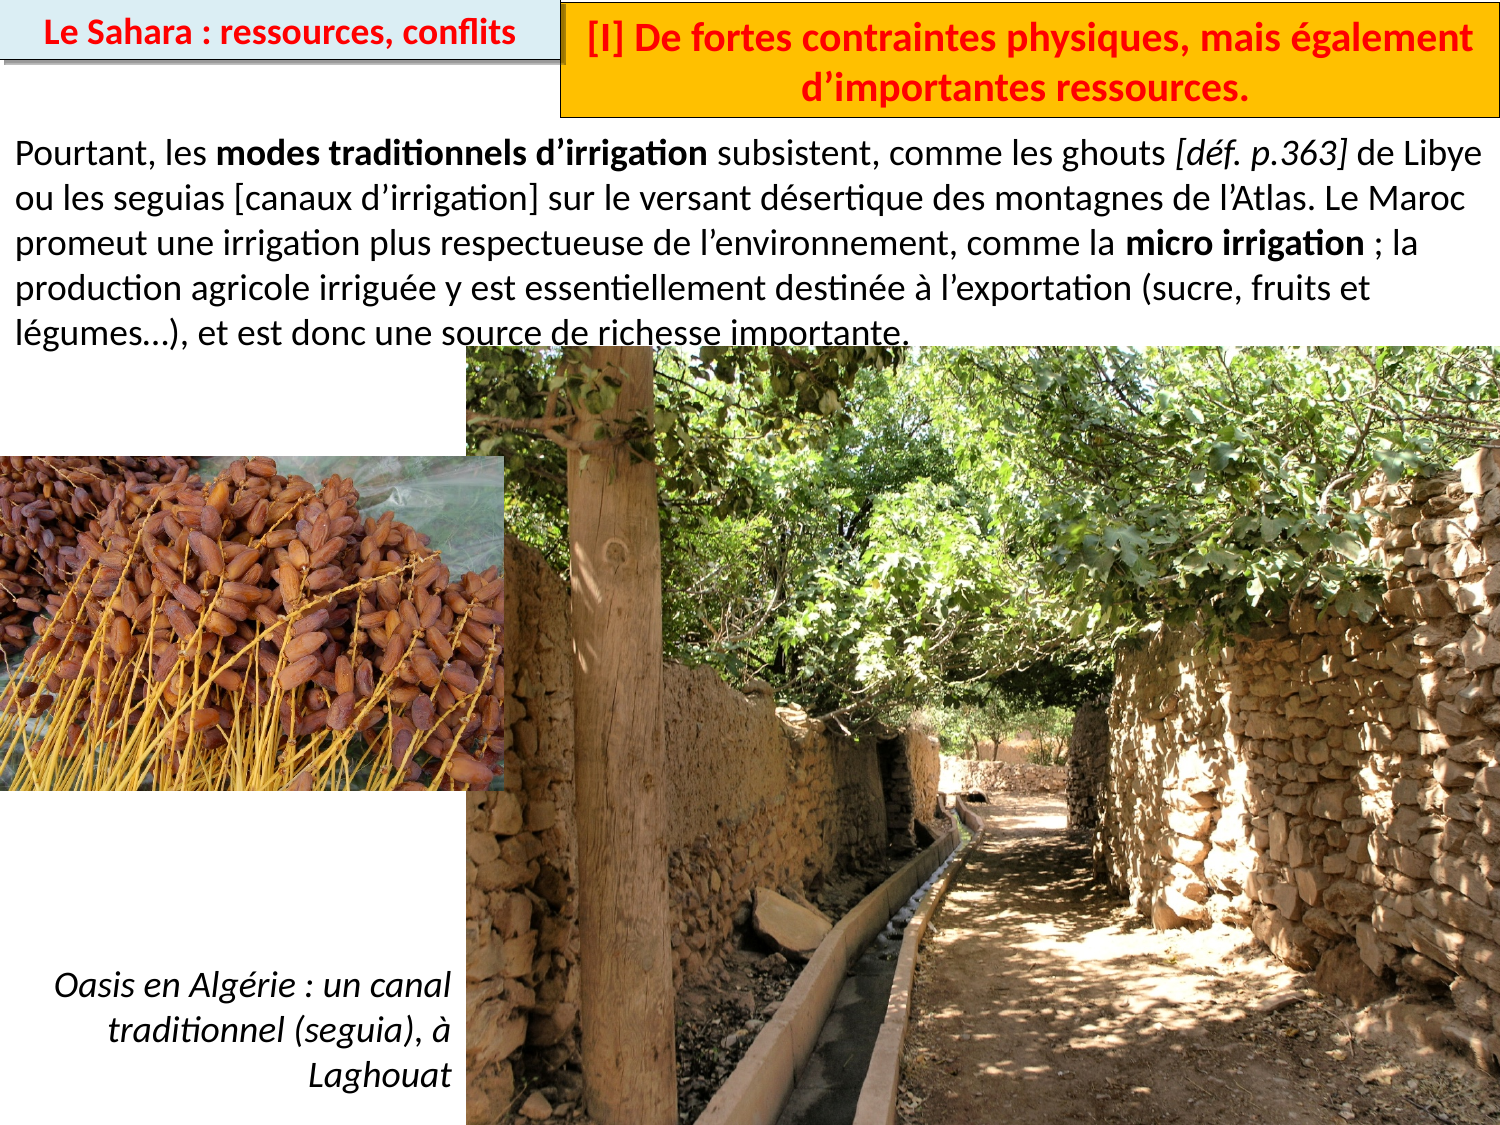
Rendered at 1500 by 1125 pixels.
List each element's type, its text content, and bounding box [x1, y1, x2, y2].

text_box Oasis en Algérie : un canal traditionnel (seguia), à Laghouat [0, 952, 467, 1103]
picture [0, 346, 1500, 1125]
text_box [I] De fortes contraintes physiques, mais également d’importantes ressources. [560, 2, 1500, 118]
text_box Le Sahara : ressources, conflits [0, 0, 561, 60]
text_box Pourtant, les modes traditionnels d’irrigation subsistent, comme les ghouts [déf. p.363] de Libye ou les seguias [canaux d’irrigation] sur le versant désertique des montagnes de l’Atlas. Le Maroc promeut une irrigation plus respectueuse de l’environnement, comme la micro irrigation ; la production agricole irriguée y est essentiellement destinée à l’exportation (sucre, fruits et légumes…), et est donc une source de richesse importante. [0, 120, 1500, 361]
